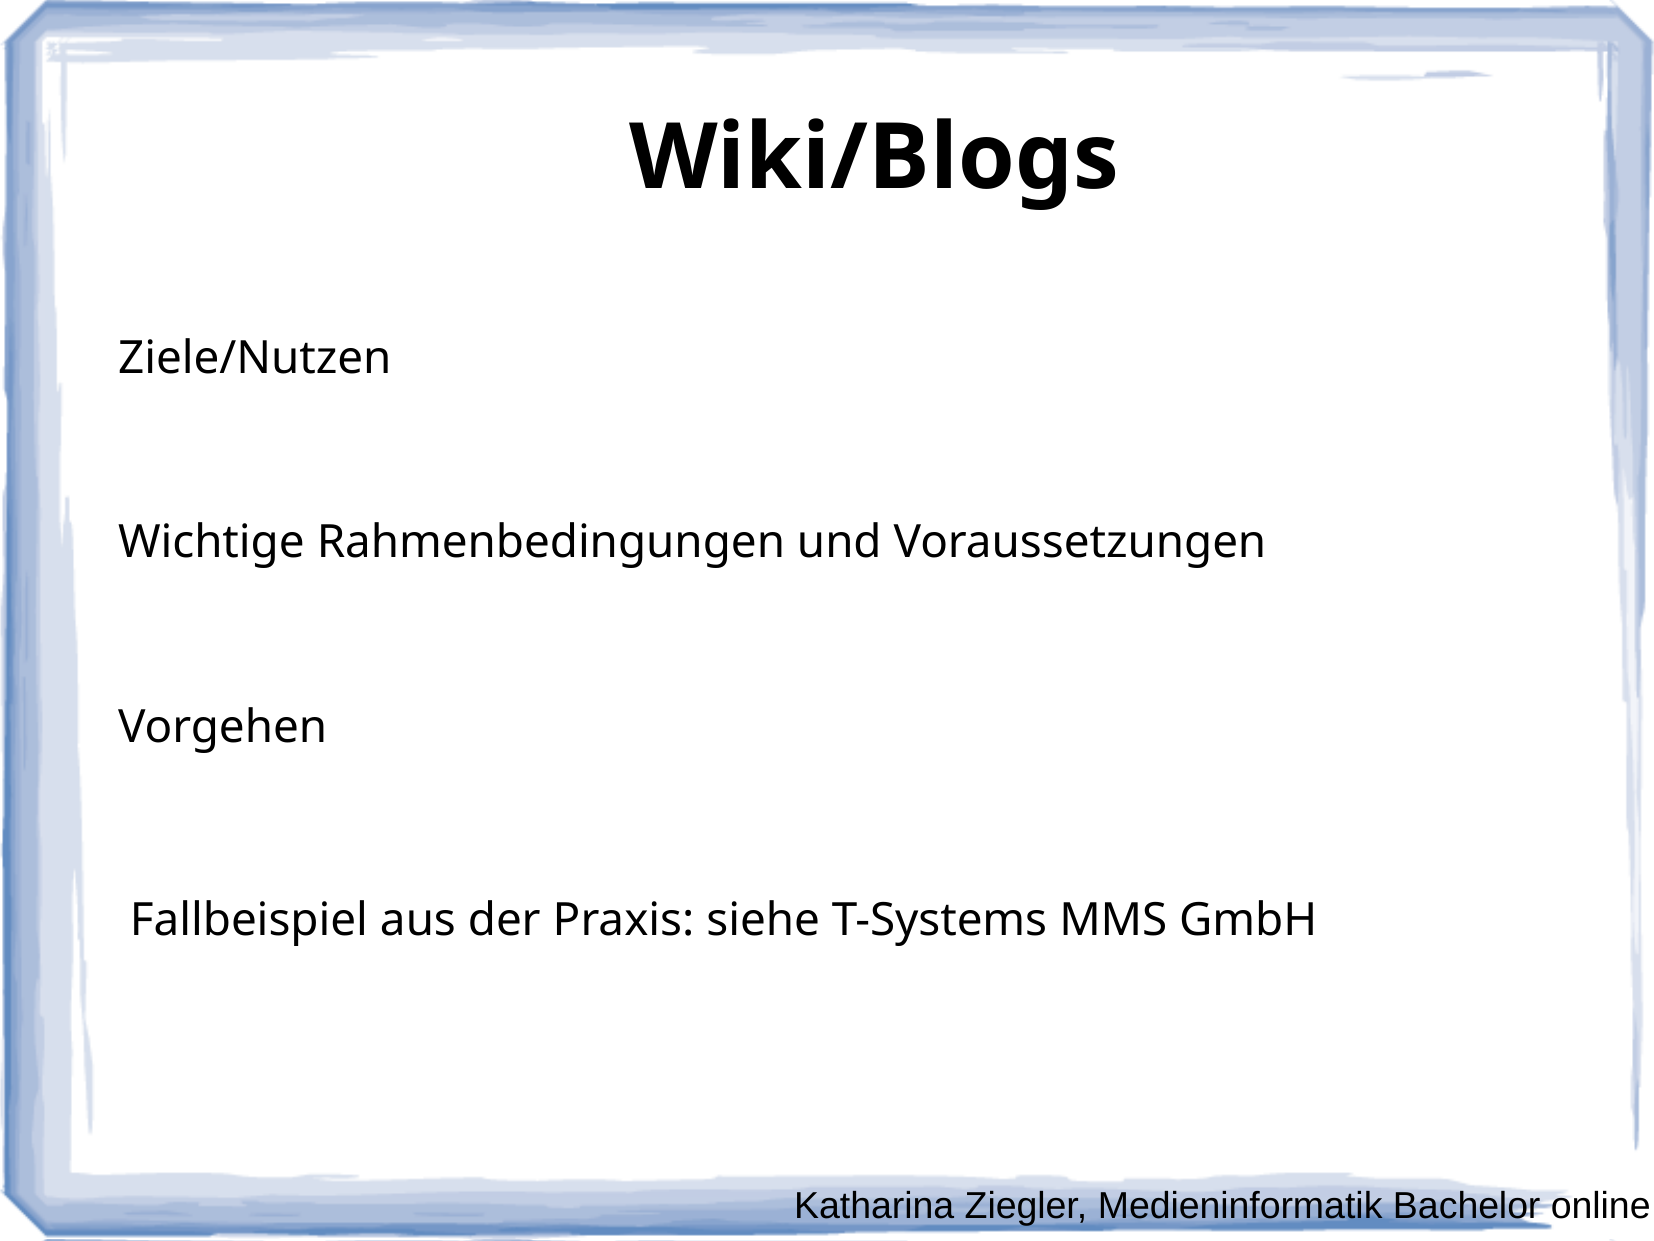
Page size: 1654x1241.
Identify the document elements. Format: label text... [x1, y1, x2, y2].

list Ziele/Nutzen Wichtige Rahmenbedingungen und Voraussetzungen Vorgehen Fallbeispiel aus der Praxis: siehe T-Systems MMS GmbH [118, 324, 1571, 1004]
text_box Katharina Ziegler, Medieninformatik Bachelor online [749, 1176, 1654, 1241]
title Wiki/Blogs [82, 49, 1571, 257]
picture [0, 0, 1654, 1241]
